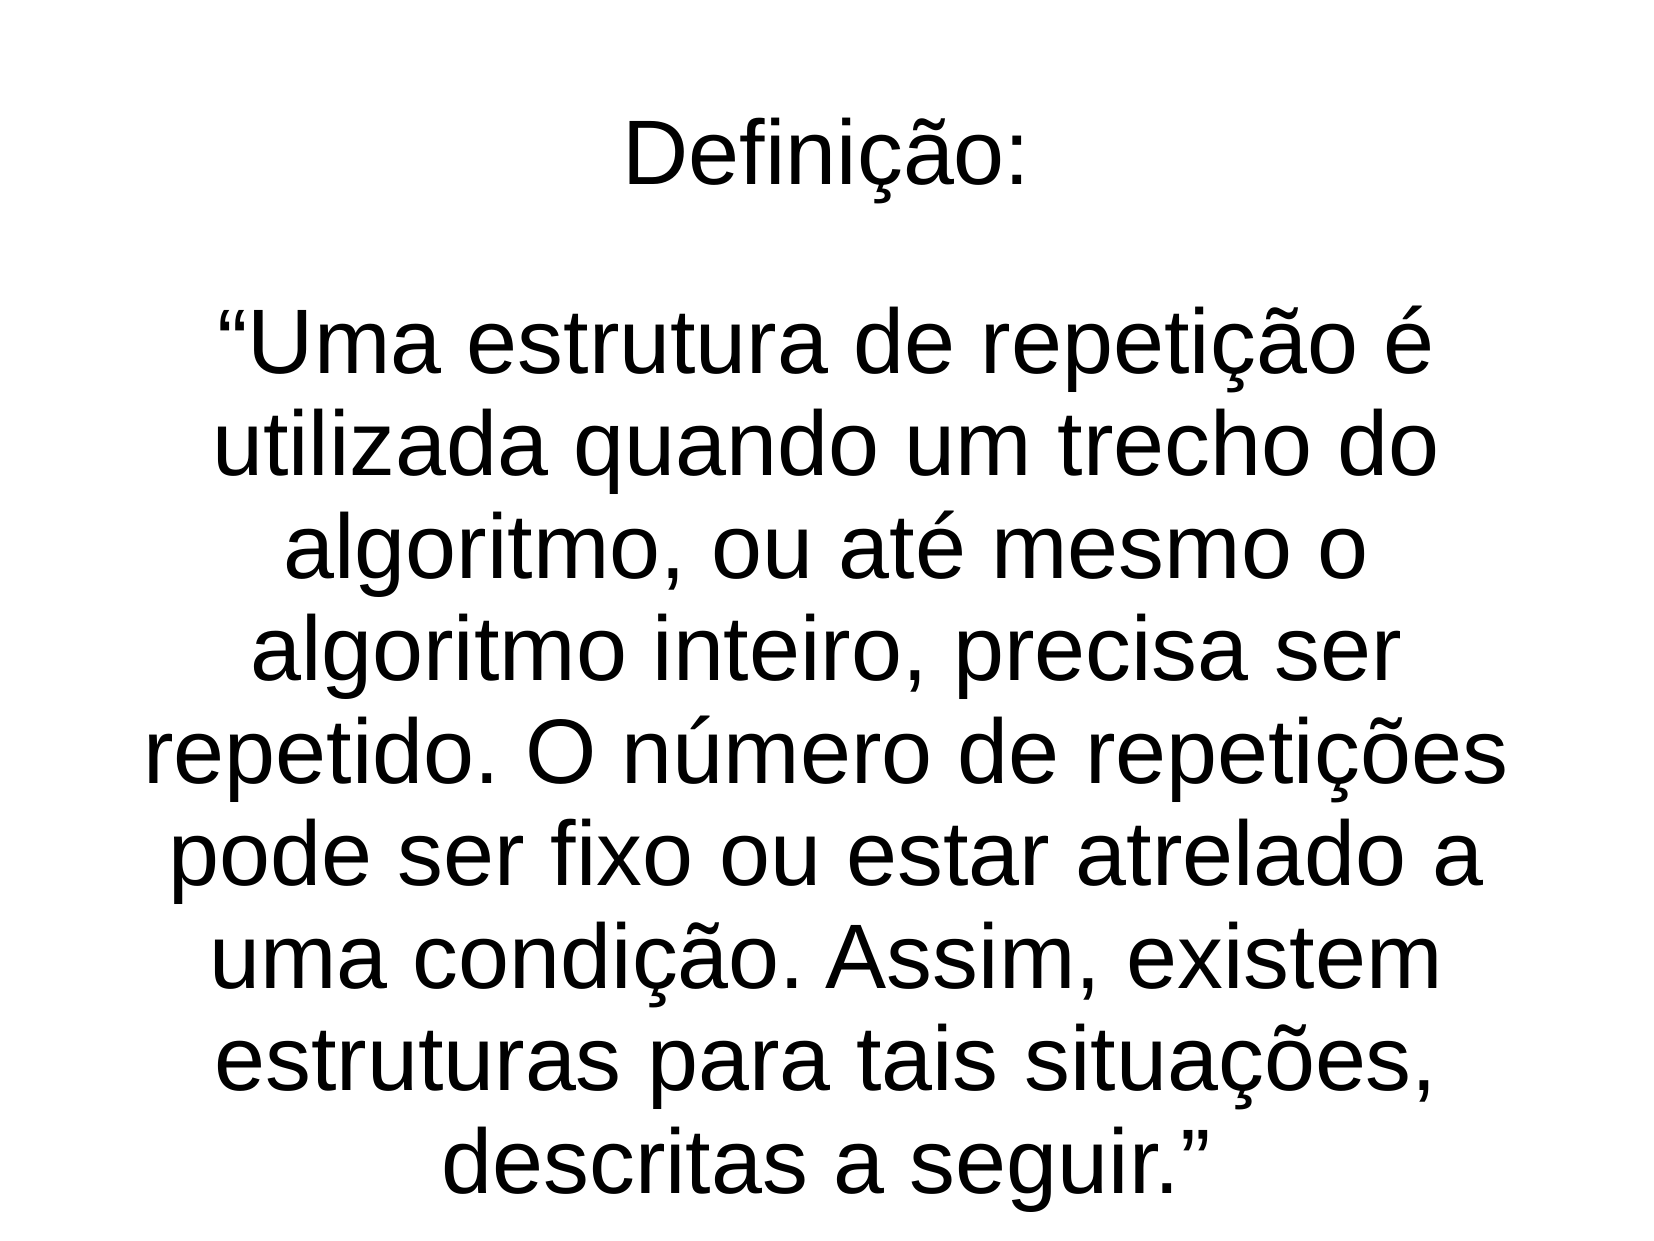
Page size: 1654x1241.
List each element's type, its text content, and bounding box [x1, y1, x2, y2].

title Definição: [82, 49, 1571, 257]
list “Uma estrutura de repetição é utilizada quando um trecho do algoritmo, ou até mesmo o algoritmo inteiro, precisa ser repetido. O número de repetições pode ser fixo ou estar atrelado a uma condição. Assim, existem estruturas para tais situações, descritas a seguir.” [82, 290, 1571, 1213]
